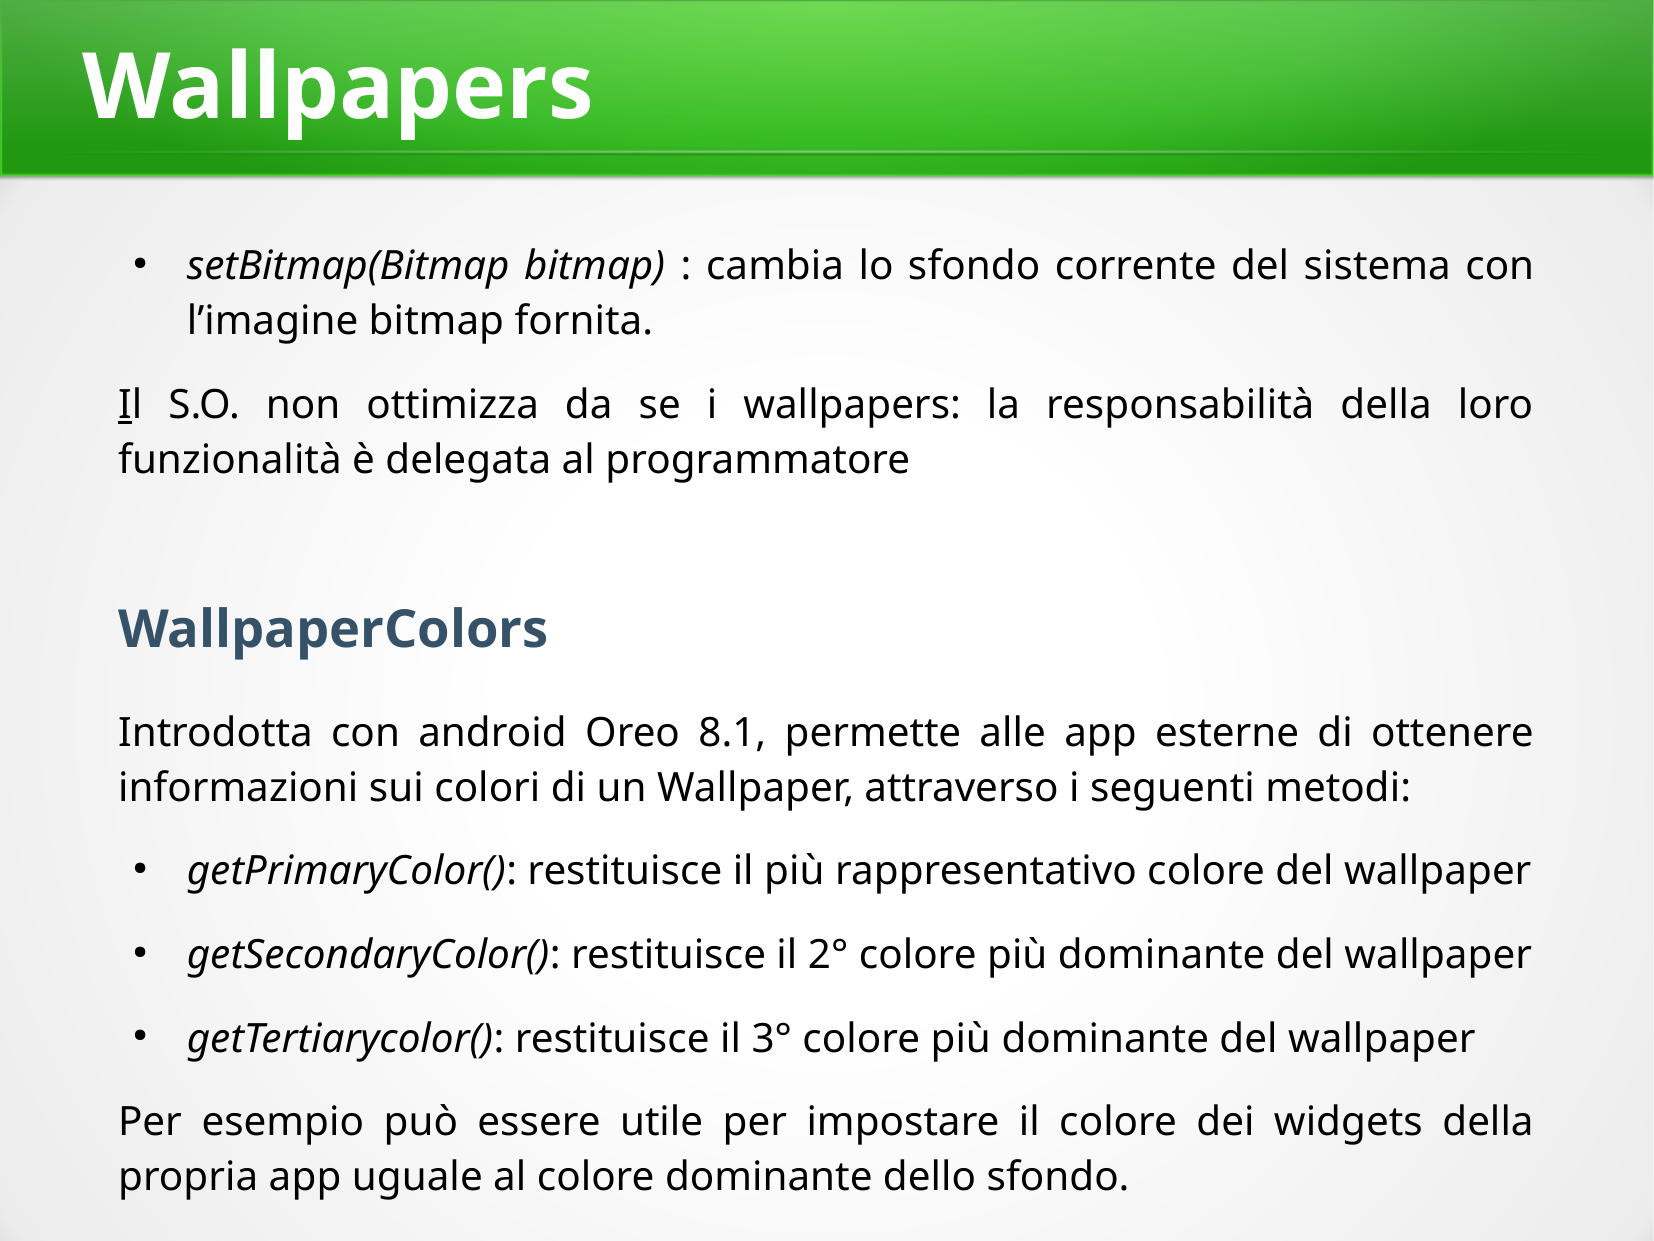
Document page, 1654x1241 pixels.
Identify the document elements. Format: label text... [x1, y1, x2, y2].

title Wallpapers [82, 11, 1571, 154]
picture [0, 0, 1654, 1241]
list setBitmap(Bitmap bitmap) : cambia lo sfondo corrente del sistema con l’imagine bitmap fornita. Il S.O. non ottimizza da se i wallpapers: la responsabilità della loro funzionalità è delegata al programmatore WallpaperColors Introdotta con android Oreo 8.1, permette alle app esterne di ottenere informazioni sui colori di un Wallpaper, attraverso i seguenti metodi: getPrimaryColor(): restituisce il più rappresentativo colore del wallpaper getSecondaryColor(): restituisce il 2° colore più dominante del wallpaper getTertiarycolor(): restituisce il 3° colore più dominante del wallpaper Per esempio può essere utile per impostare il colore dei widgets della propria app uguale al colore dominante dello sfondo. [118, 236, 1536, 1241]
